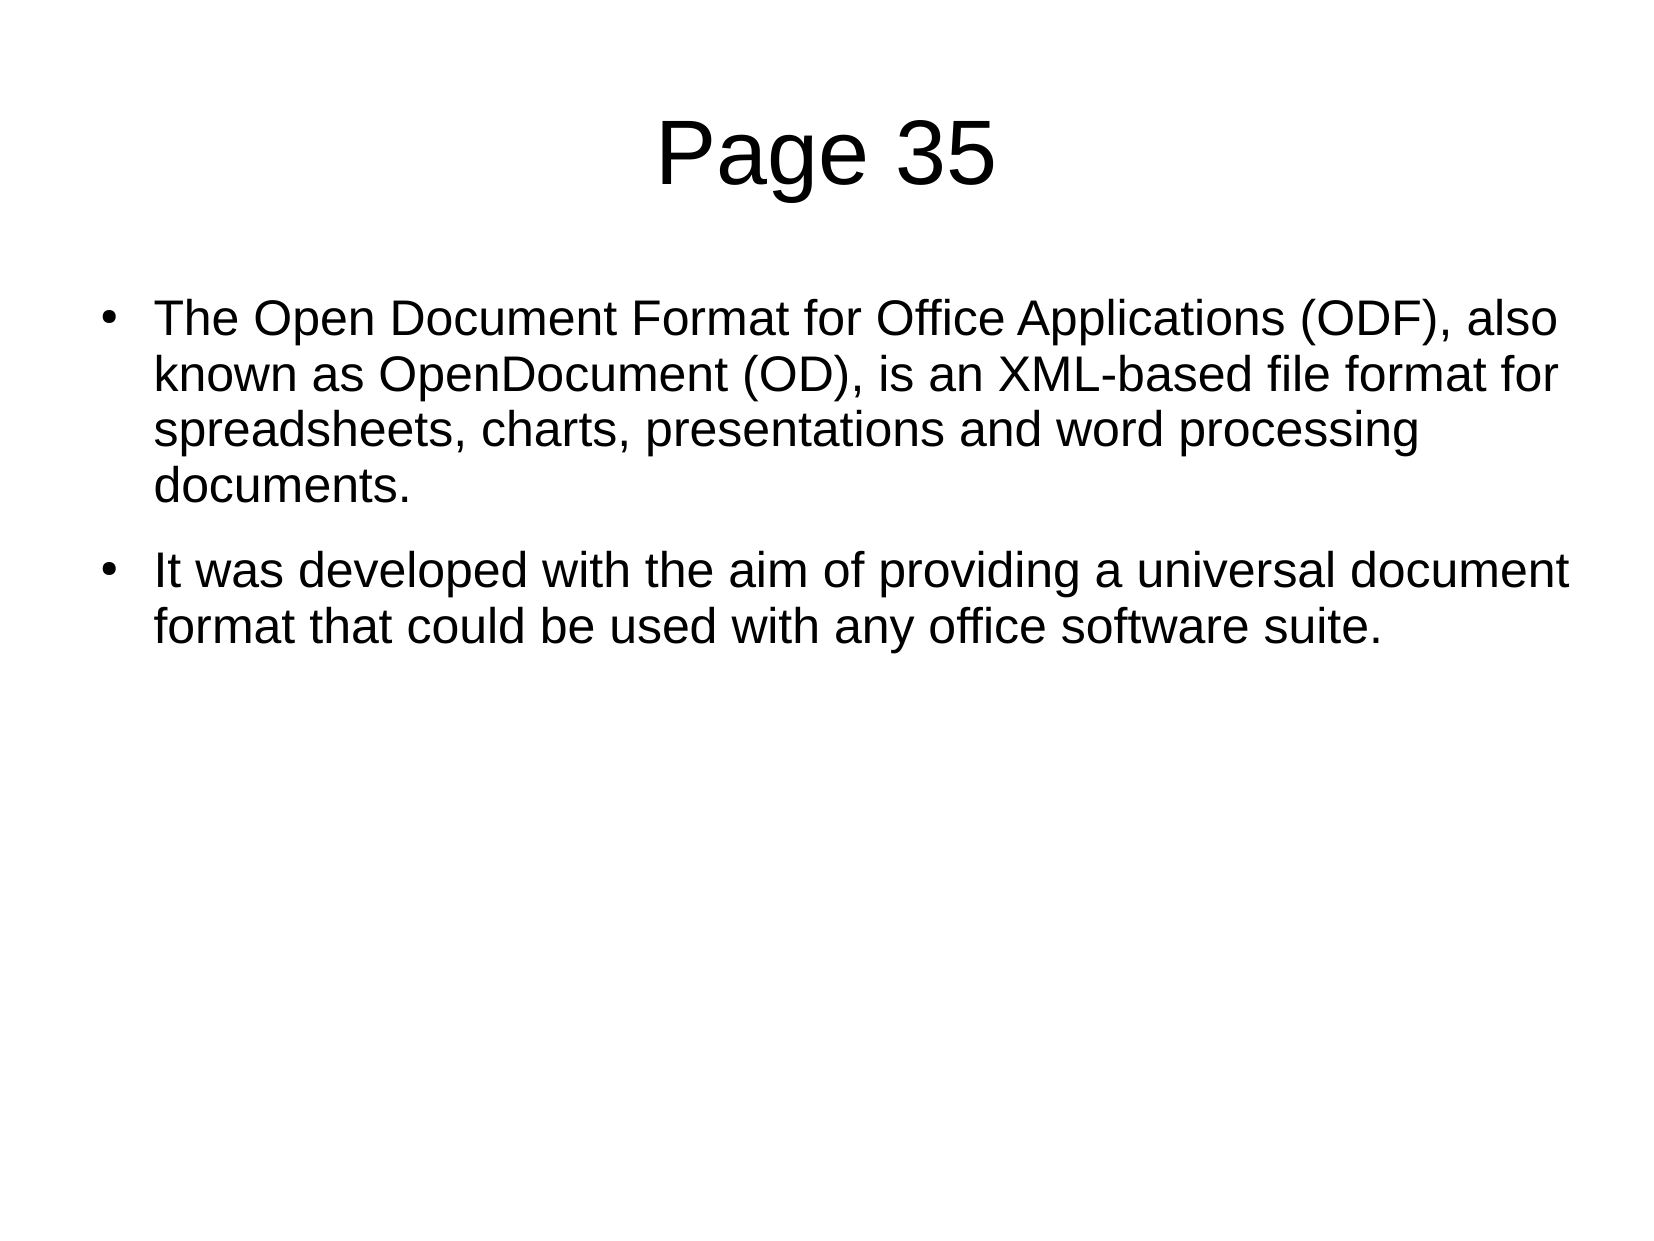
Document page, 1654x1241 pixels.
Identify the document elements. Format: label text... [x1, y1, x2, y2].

title Page 35 [82, 49, 1571, 257]
list The Open Document Format for Office Applications (ODF), also known as OpenDocument (OD), is an XML-based file format for spreadsheets, charts, presentations and word processing documents. It was developed with the aim of providing a universal document format that could be used with any office software suite. [82, 290, 1571, 1109]
